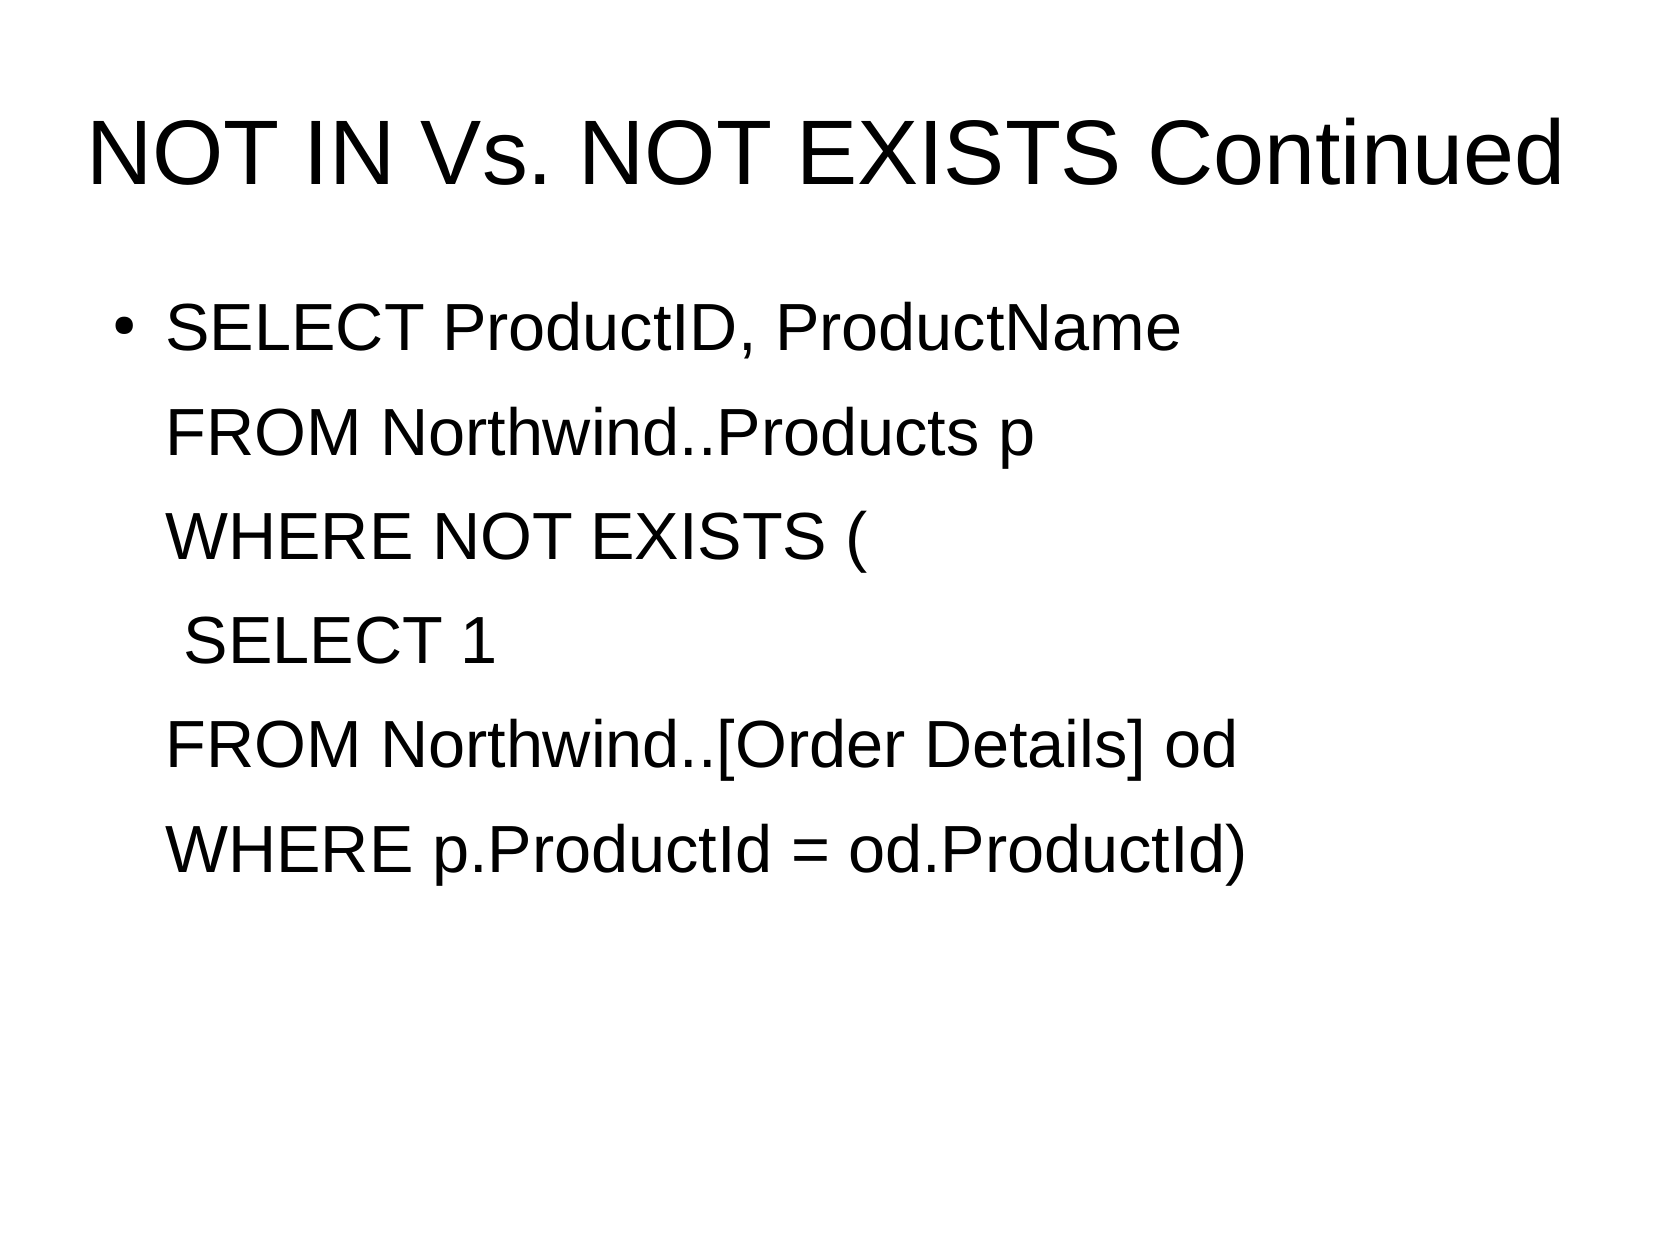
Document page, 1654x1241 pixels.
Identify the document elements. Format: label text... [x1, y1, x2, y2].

list SELECT ProductID, ProductName FROM Northwind..Products p WHERE NOT EXISTS ( SELECT 1 FROM Northwind..[Order Details] od WHERE p.ProductId = od.ProductId) [94, 290, 1550, 1010]
title NOT IN Vs. NOT EXISTS Continued [82, 49, 1571, 257]
